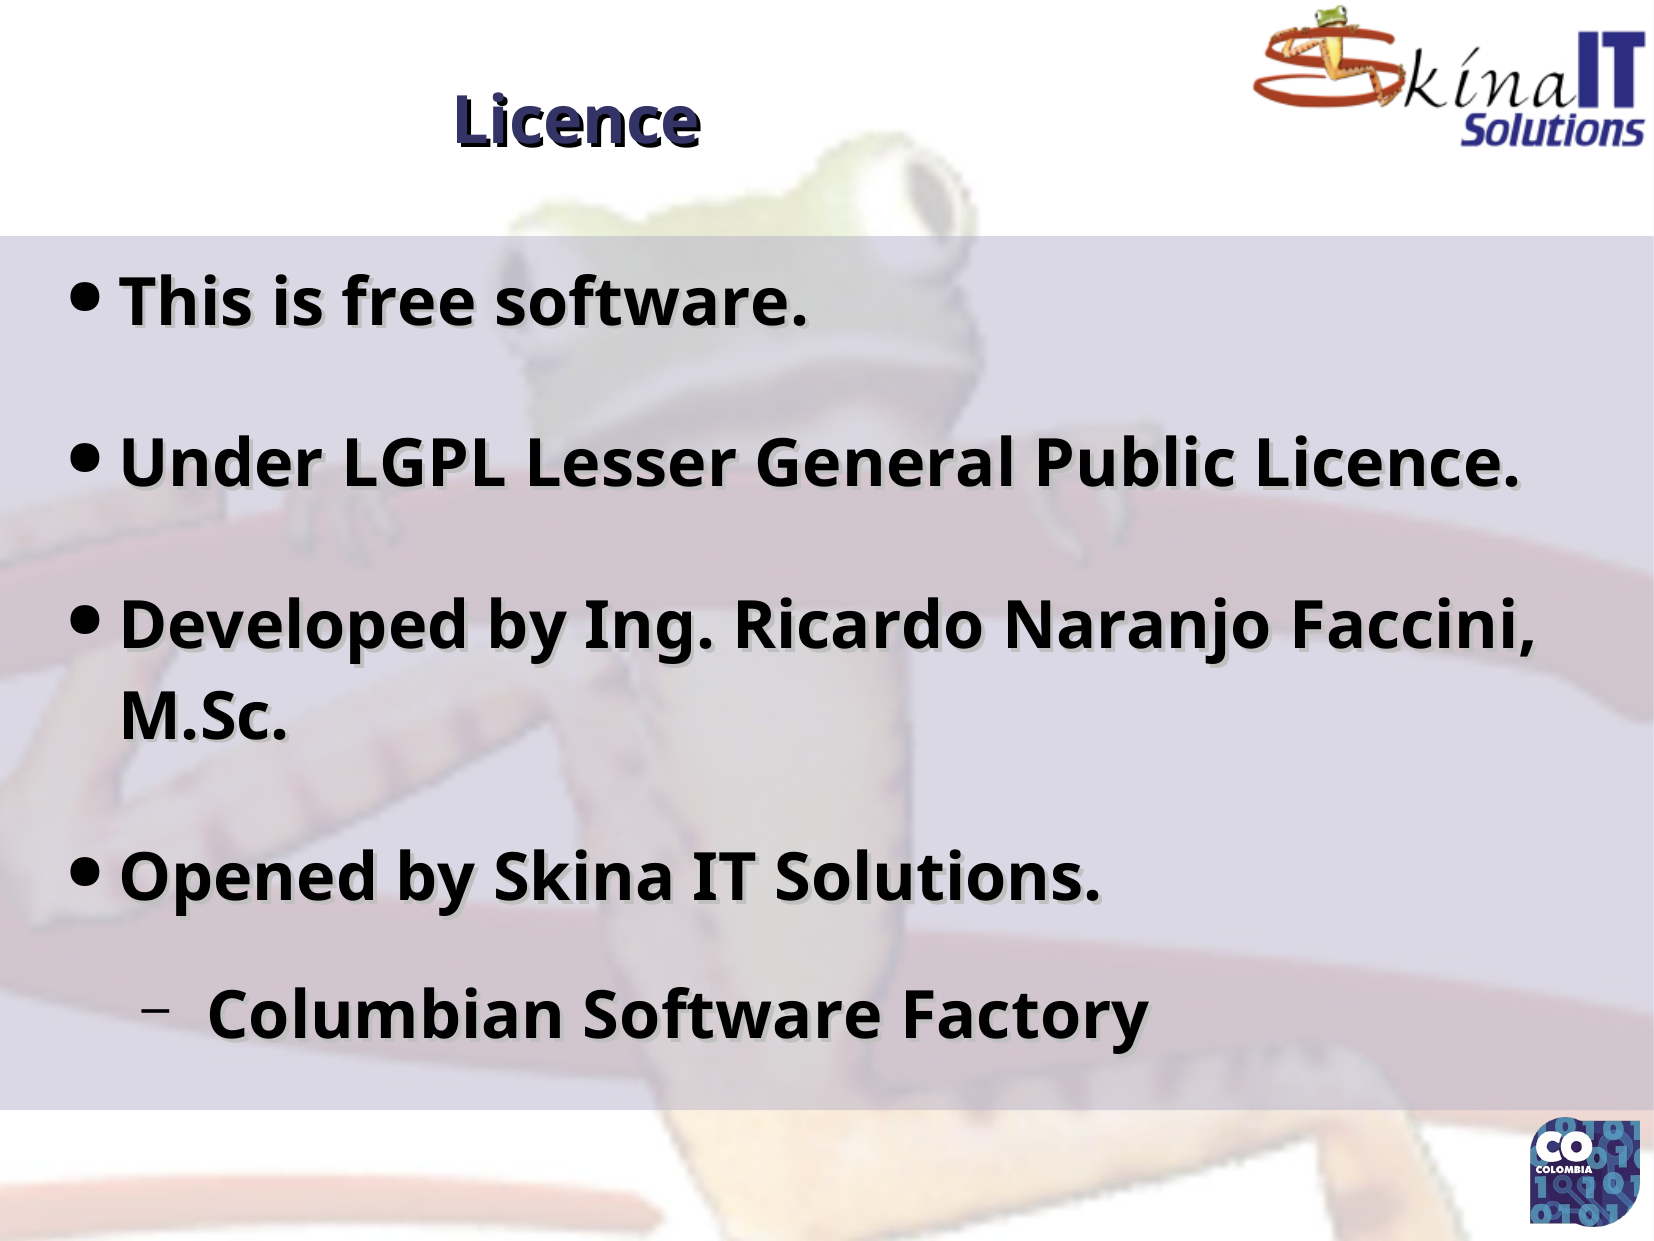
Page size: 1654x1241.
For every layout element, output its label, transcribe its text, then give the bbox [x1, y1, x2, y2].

picture [1152, 0, 1654, 236]
title Licence [0, 0, 1152, 236]
list This is free software. Under LGPL Lesser General Public Licence. Developed by Ing. Ricardo Naranjo Faccini, M.Sc. Opened by Skina IT Solutions. Columbian Software Factory [0, 236, 1654, 1111]
picture [0, 1111, 1654, 1241]
